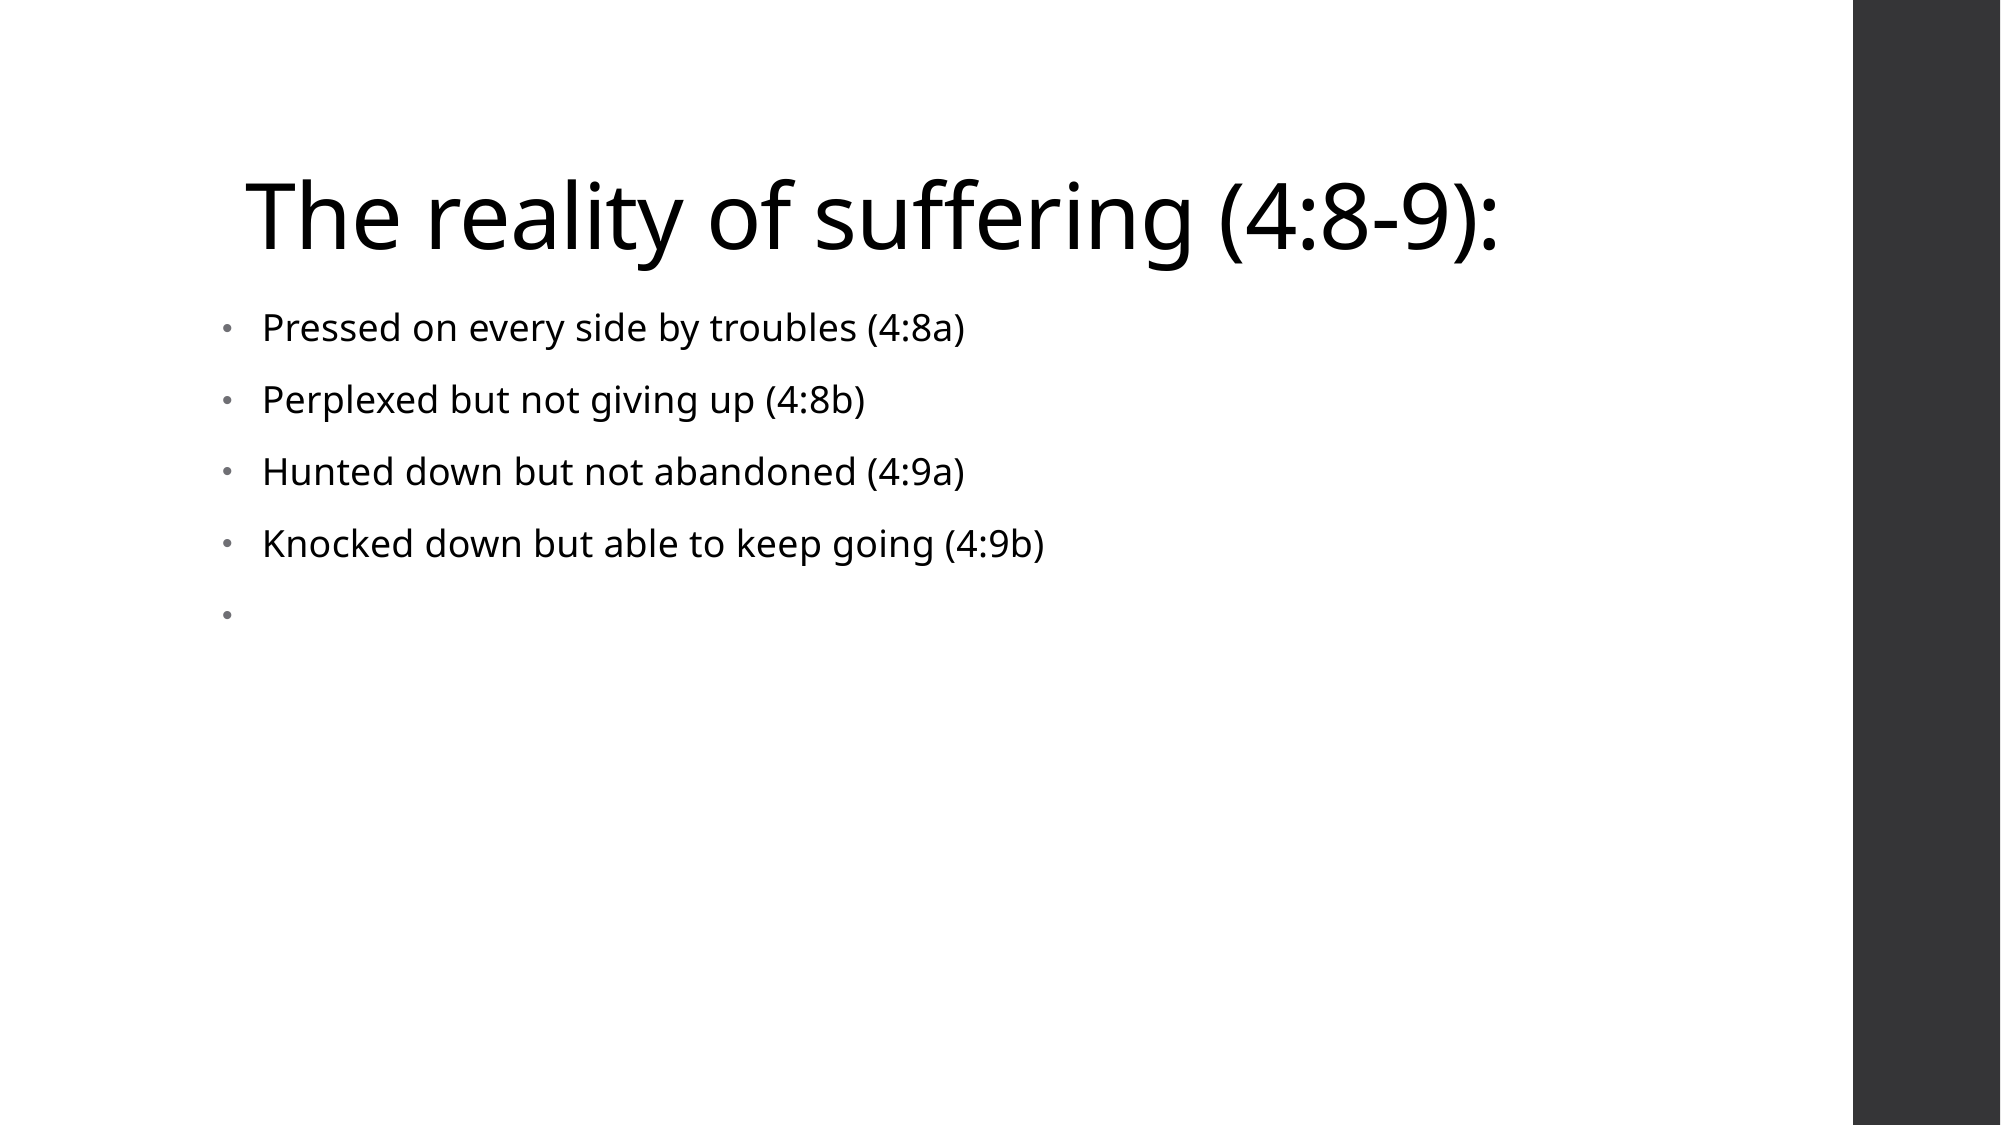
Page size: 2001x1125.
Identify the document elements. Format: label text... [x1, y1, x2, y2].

title The reality of suffering (4:8-9): [206, 60, 1797, 278]
list Pressed on every side by troubles (4:8a) Perplexed but not giving up (4:8b) Hunted down but not abandoned (4:9a) Knocked down but able to keep going (4:9b) [206, 299, 1617, 1014]
